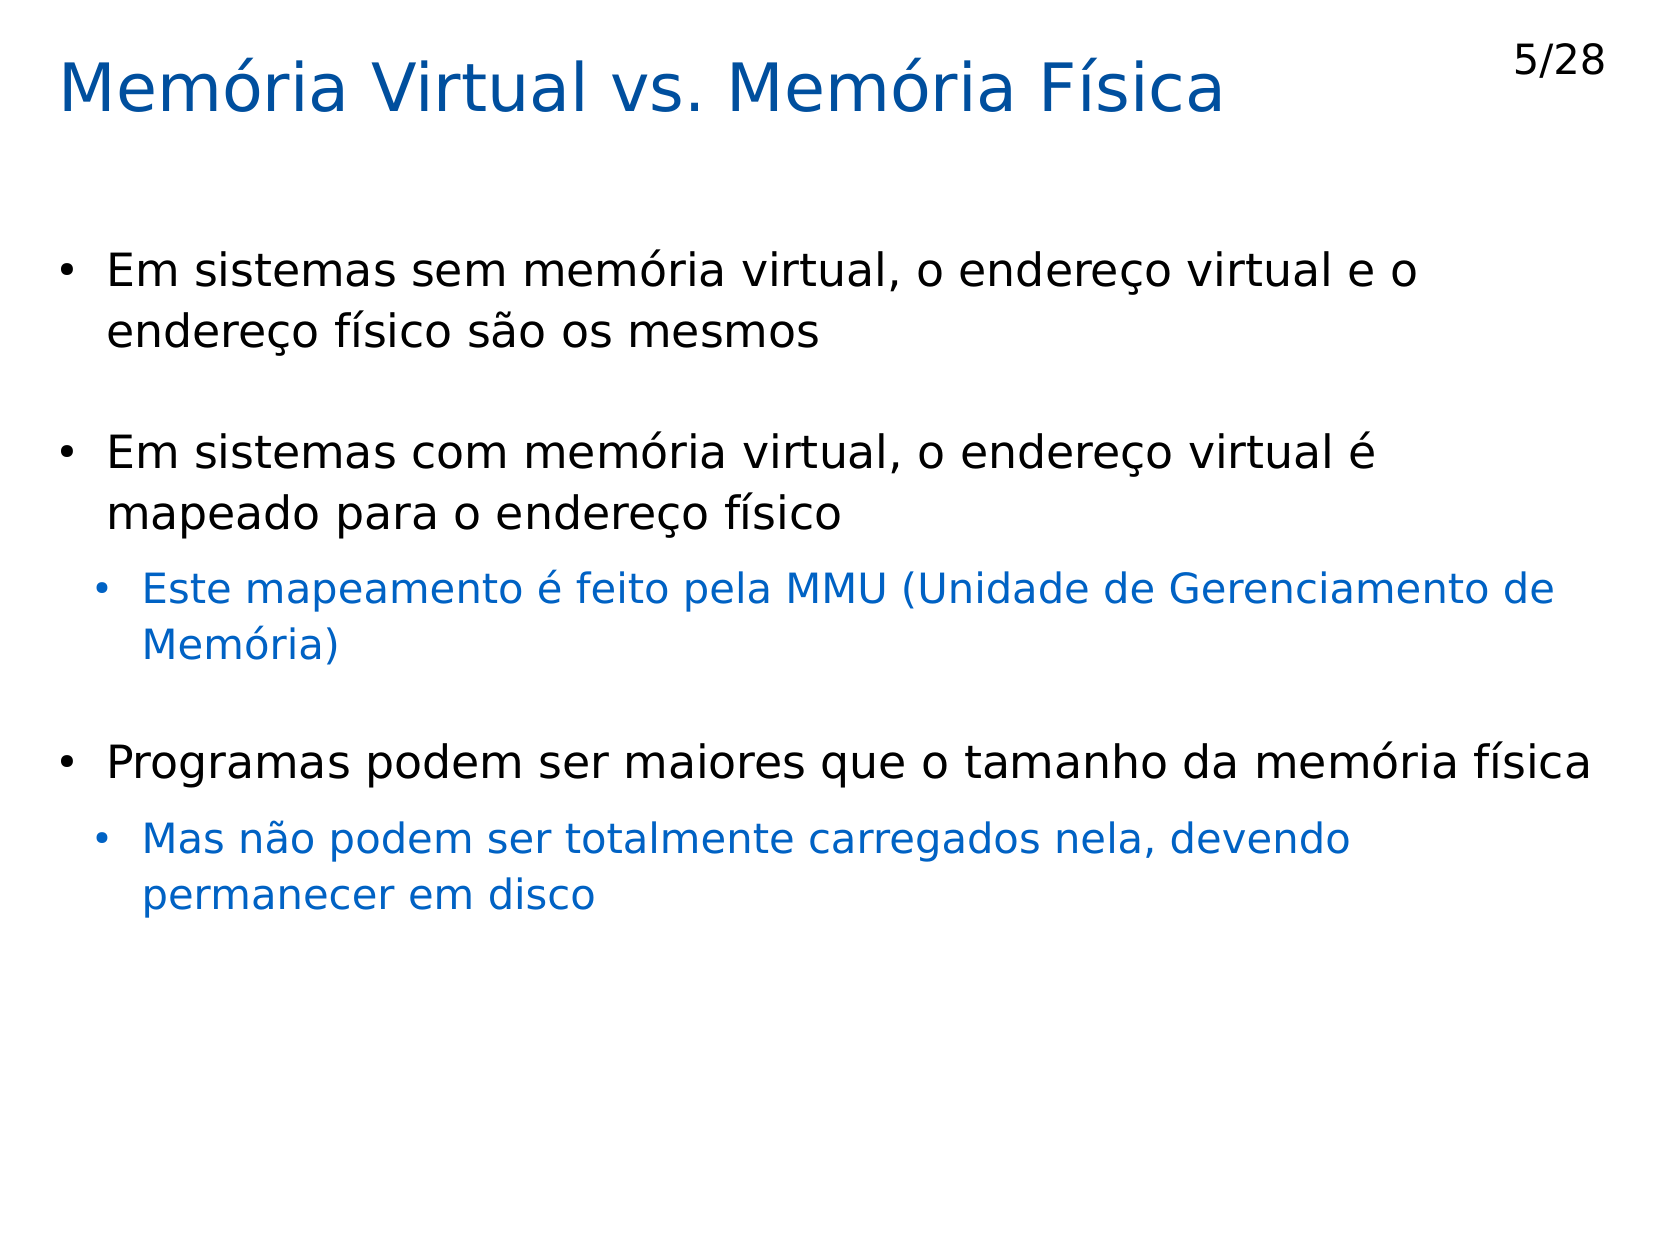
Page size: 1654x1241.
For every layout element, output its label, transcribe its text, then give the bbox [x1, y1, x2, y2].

text_box [59, 29, 1506, 148]
list Em sistemas sem memória virtual, o endereço virtual e o endereço físico são os mesmos Em sistemas com memória virtual, o endereço virtual é mapeado para o endereço físico Este mapeamento é feito pela MMU (Unidade de Gerenciamento de Memória) Programas podem ser maiores que o tamanho da memória física Mas não podem ser totalmente carregados nela, devendo permanecer em disco [59, 236, 1595, 1211]
